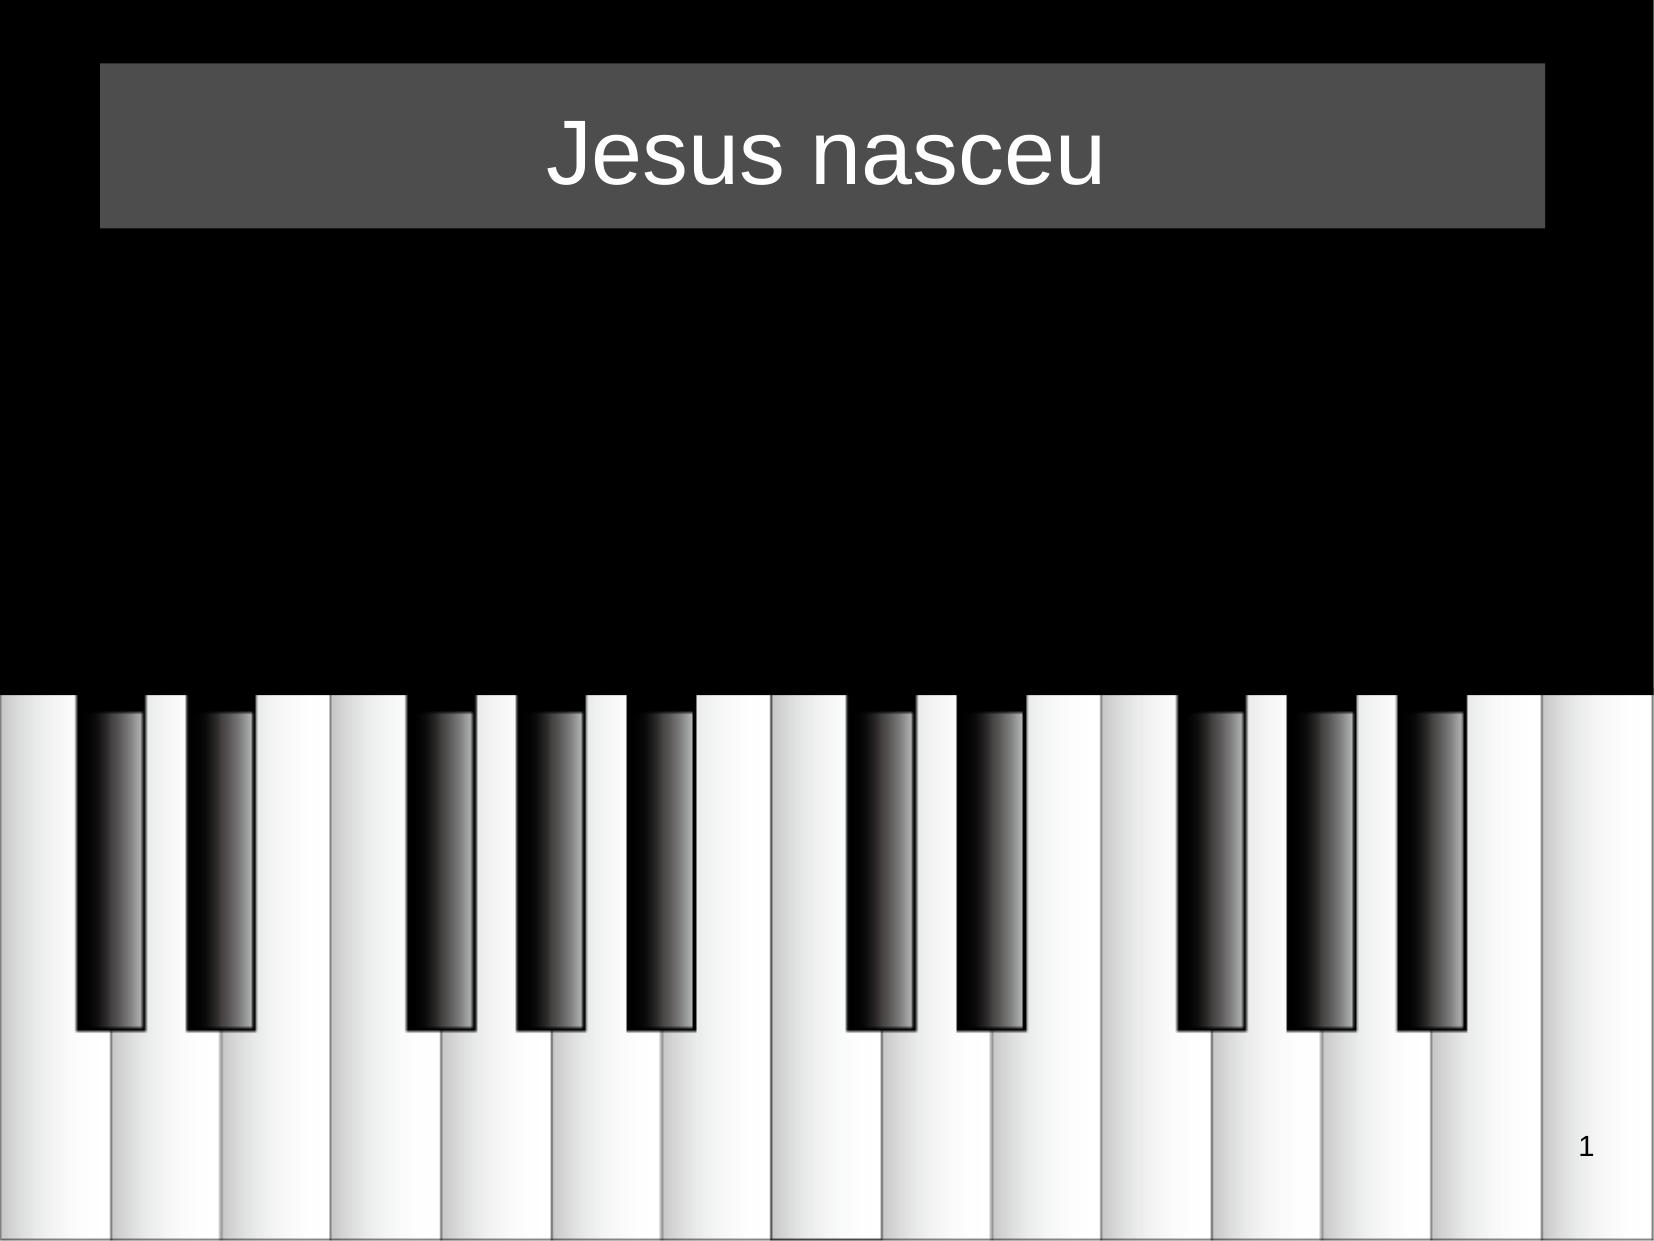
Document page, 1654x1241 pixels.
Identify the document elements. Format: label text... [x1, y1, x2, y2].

title Jesus nasceu [82, 49, 1571, 257]
picture [0, 696, 1654, 1241]
